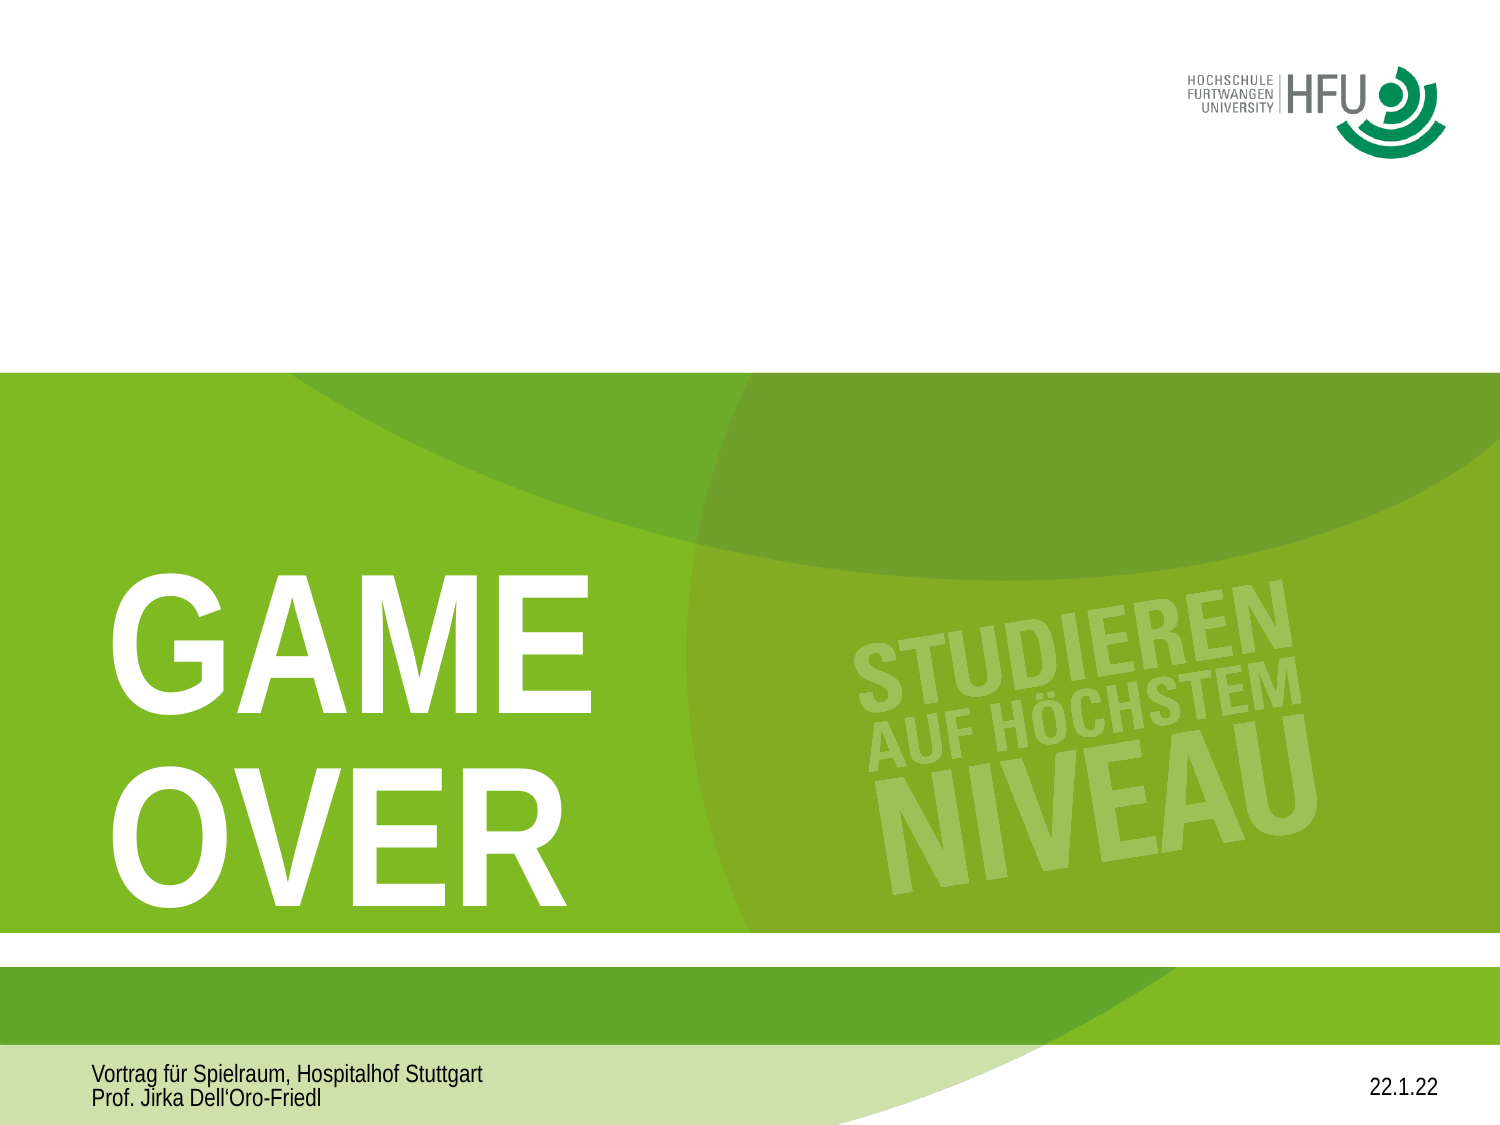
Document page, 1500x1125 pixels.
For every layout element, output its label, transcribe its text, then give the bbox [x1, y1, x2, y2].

picture [0, 967, 1500, 1125]
text_box GAME OVER [91, 553, 613, 952]
picture [0, 372, 1500, 933]
picture [1166, 53, 1454, 164]
